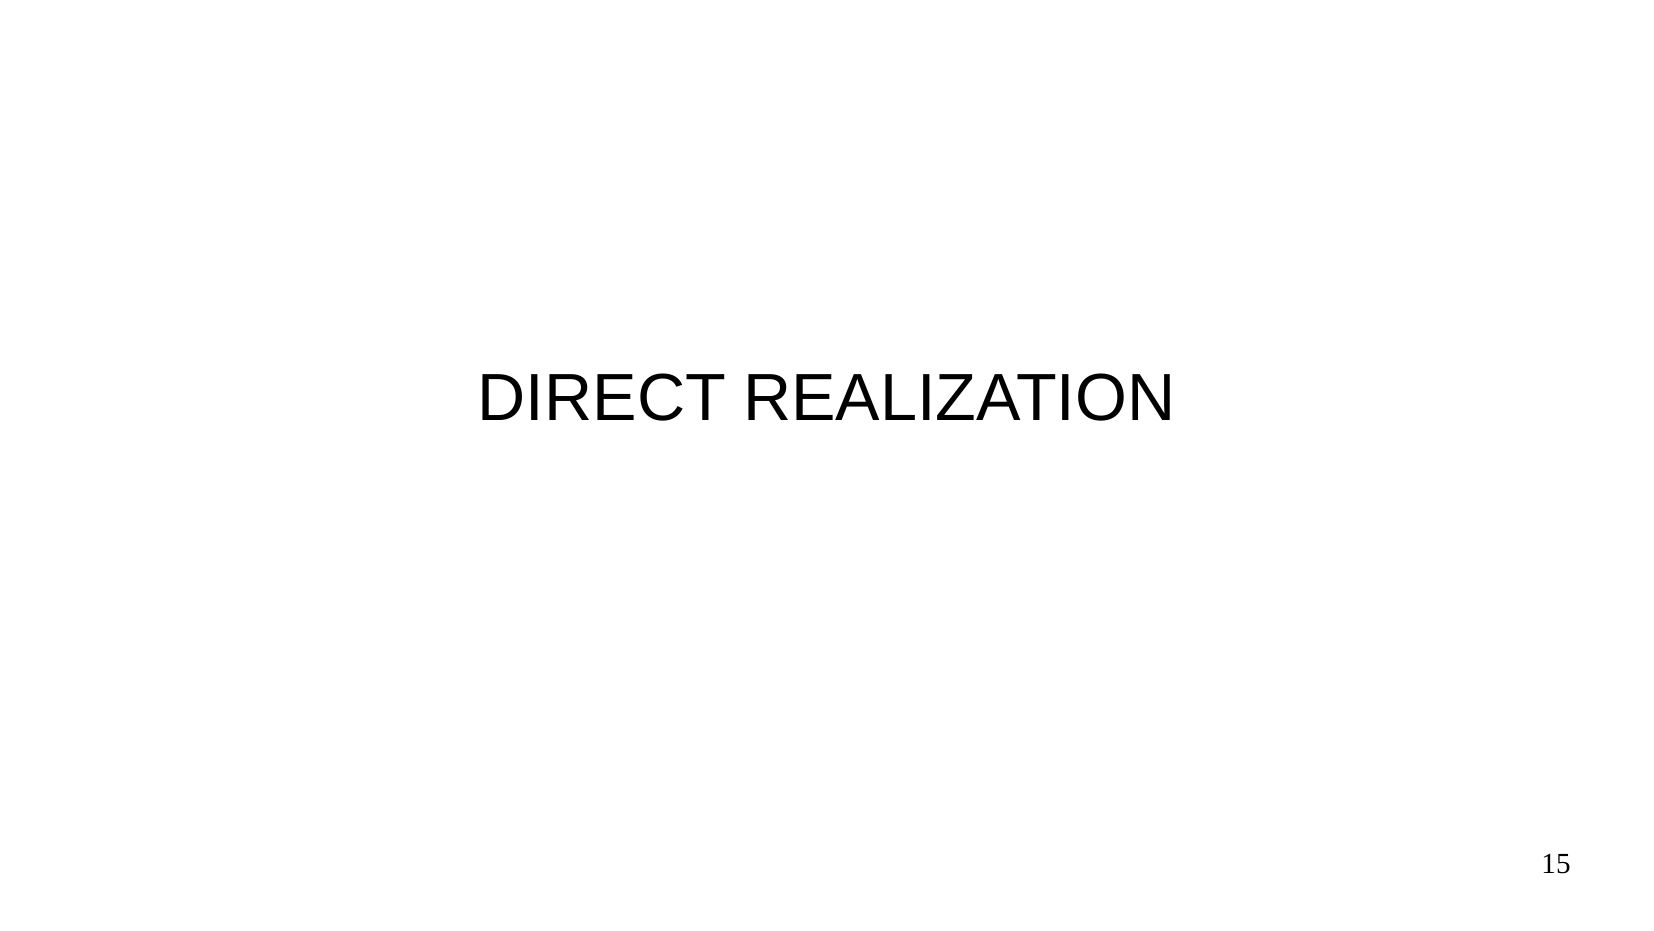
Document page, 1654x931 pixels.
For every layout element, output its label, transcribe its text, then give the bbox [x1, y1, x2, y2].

subtitle DIRECT REALIZATION [82, 37, 1571, 757]
